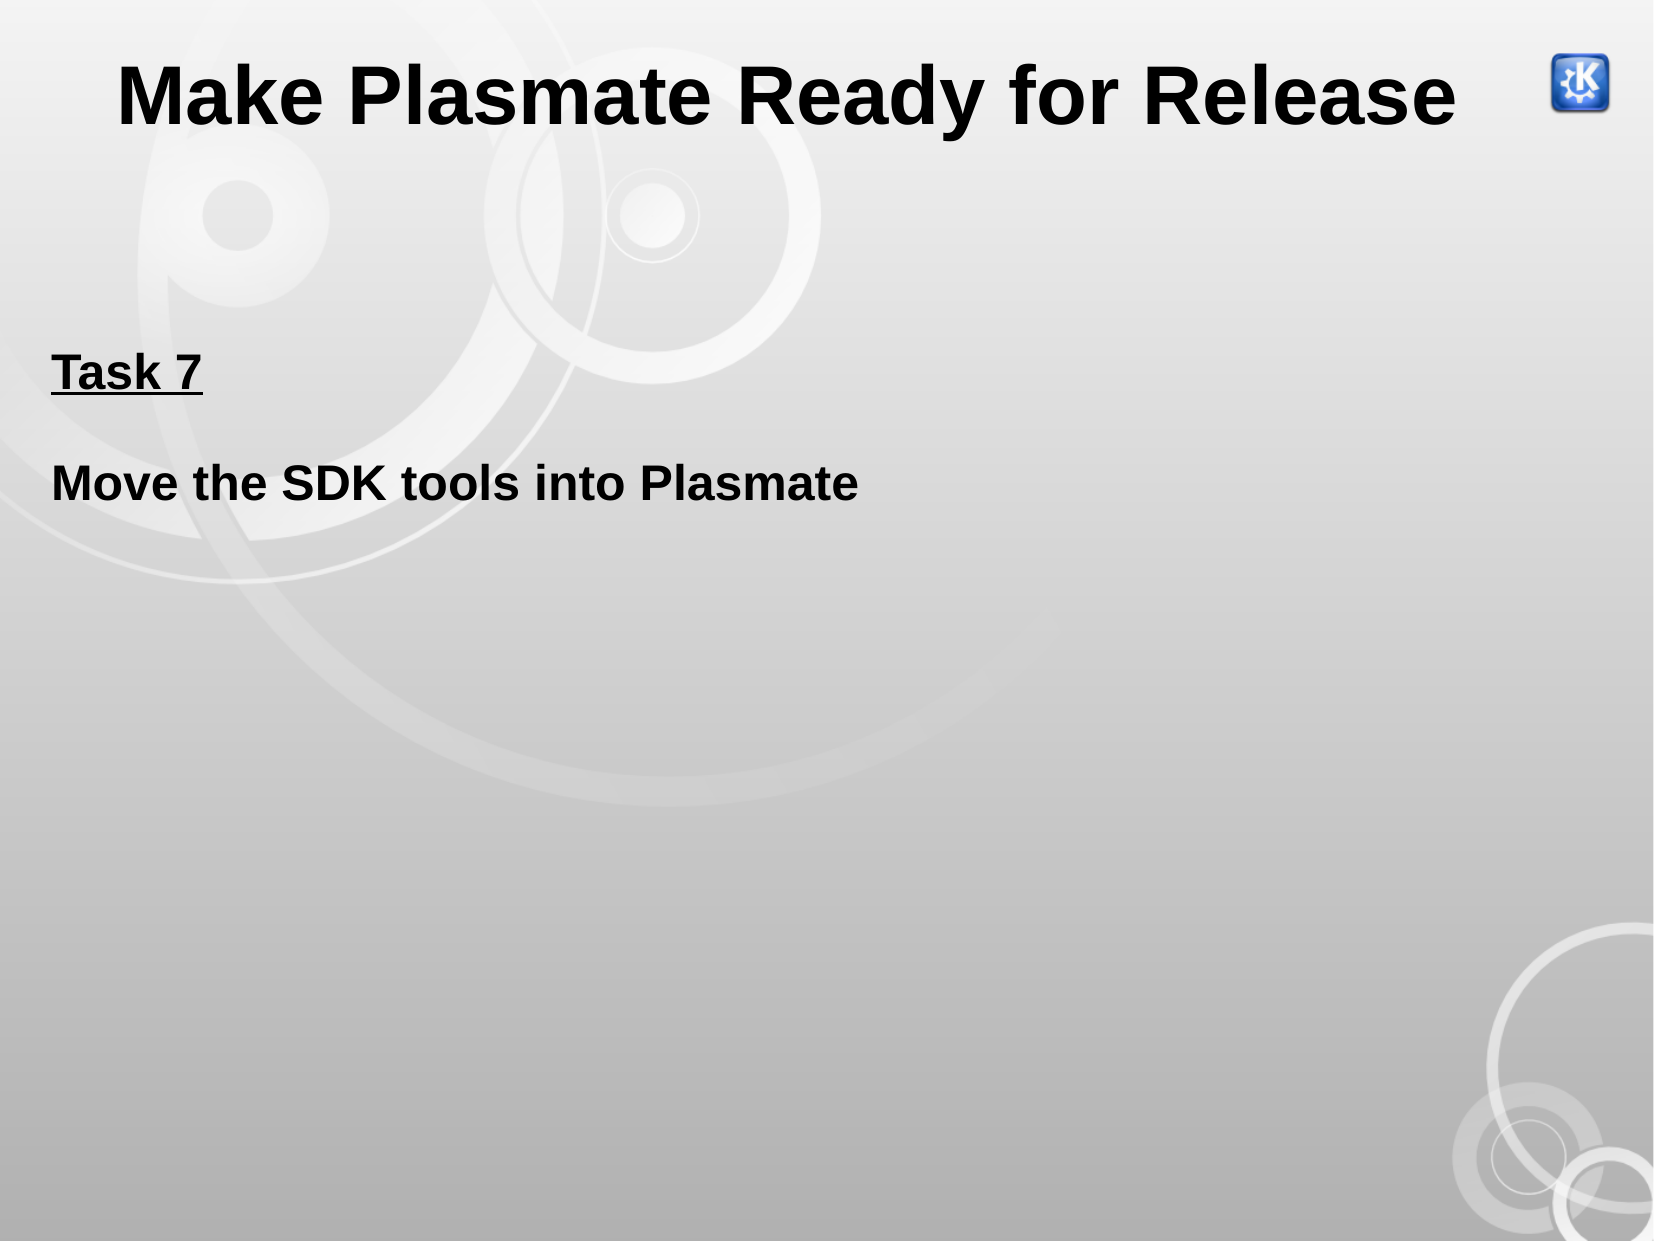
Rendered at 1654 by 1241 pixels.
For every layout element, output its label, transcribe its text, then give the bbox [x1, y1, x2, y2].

text_box Make Plasmate Ready for Release [15, 41, 1561, 150]
picture [0, 0, 1654, 1241]
text_box Task 7 Move the SDK tools into Plasmate [36, 225, 1642, 886]
